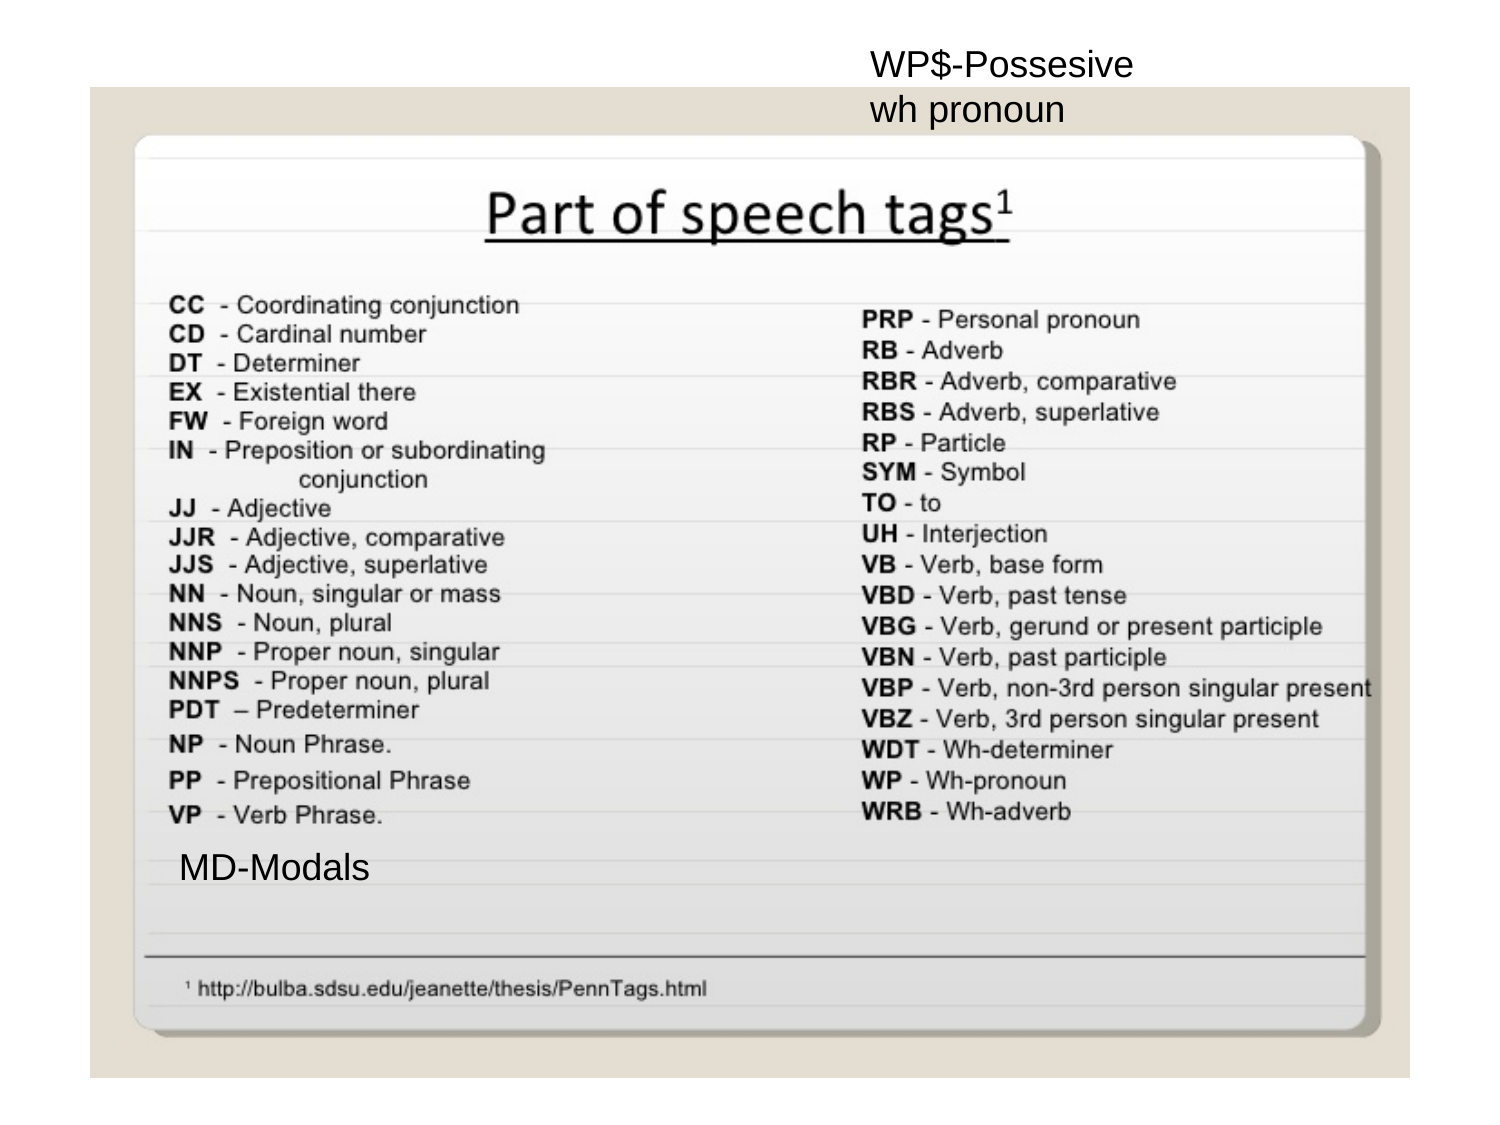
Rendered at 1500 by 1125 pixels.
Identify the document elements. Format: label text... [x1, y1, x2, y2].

text_box MD-Modals [164, 835, 433, 896]
text_box WP$-Possesive wh pronoun [855, 33, 1152, 138]
picture [90, 87, 1410, 1078]
